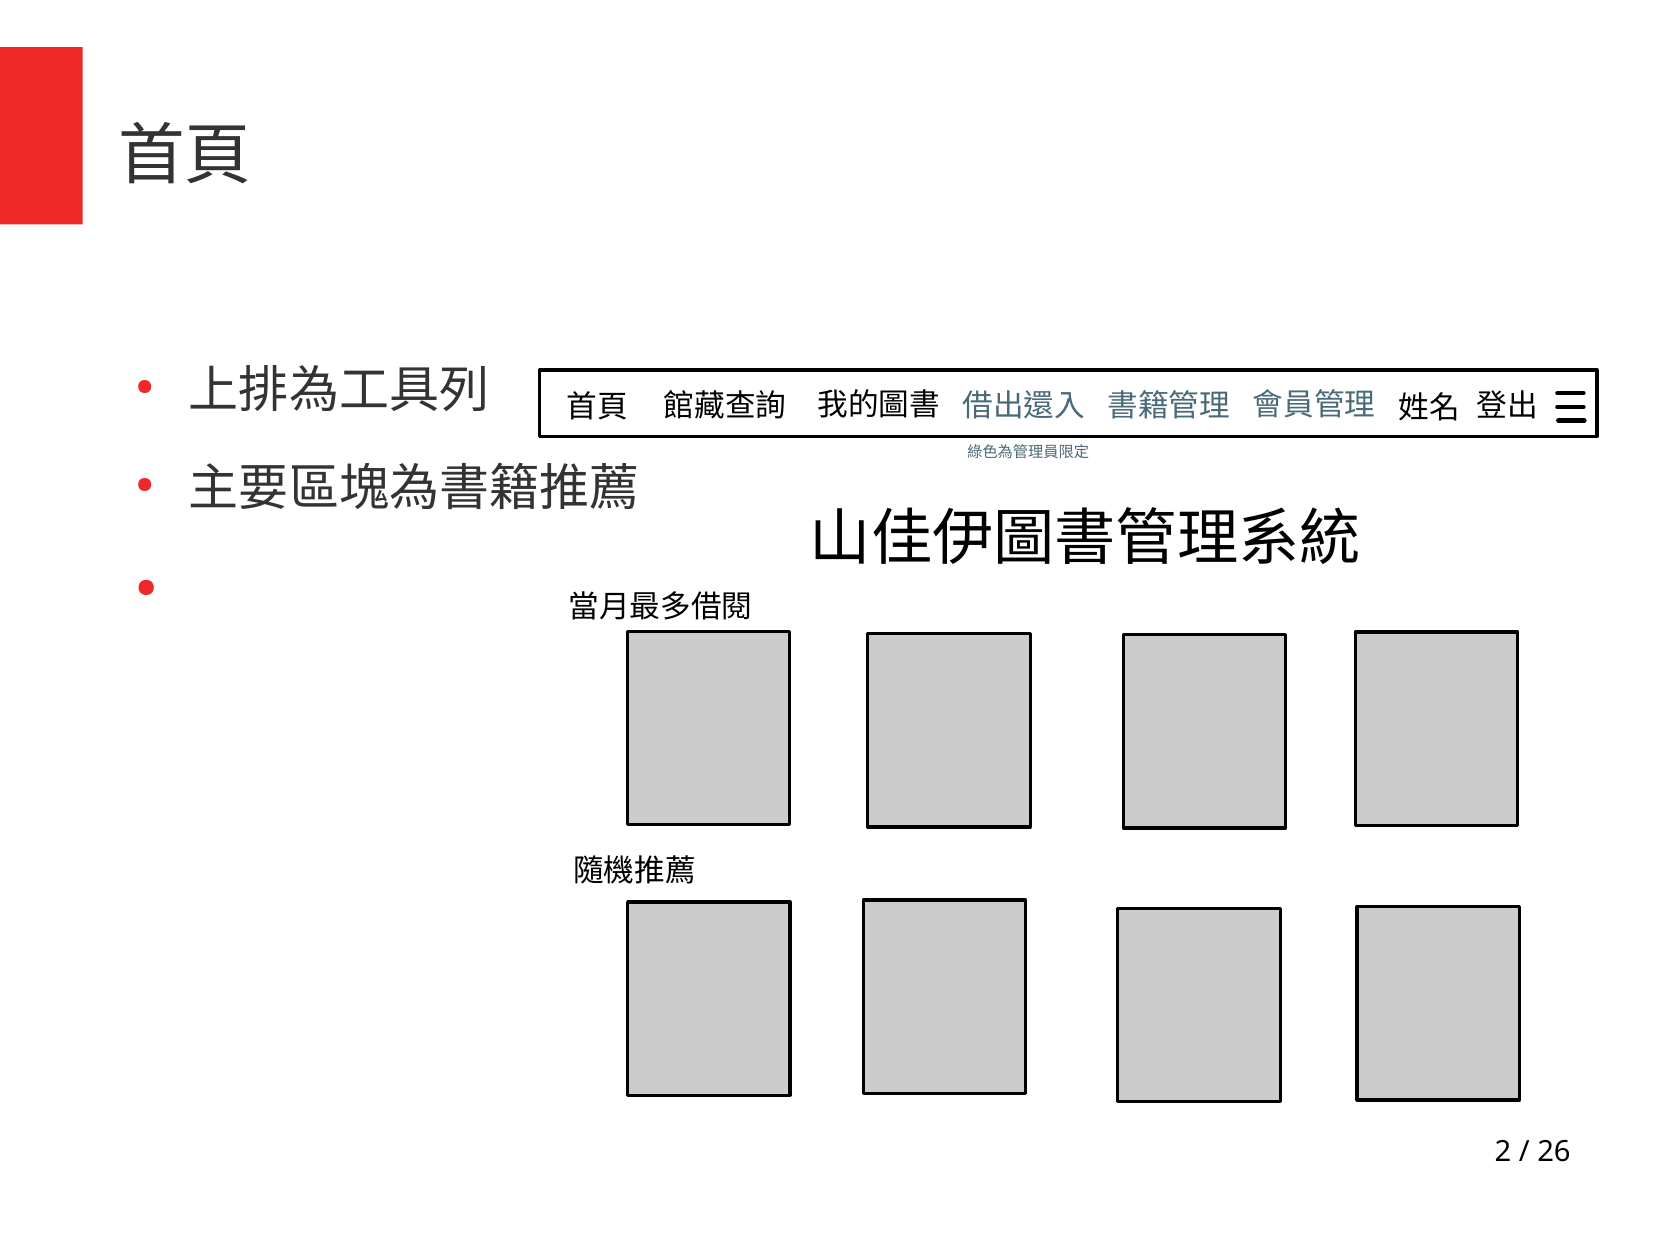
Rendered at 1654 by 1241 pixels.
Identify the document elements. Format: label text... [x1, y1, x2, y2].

picture [531, 361, 1607, 1123]
list 上排為工具列 主要區塊為書籍推薦 [118, 354, 1536, 1074]
title 首頁 [118, 49, 1571, 257]
